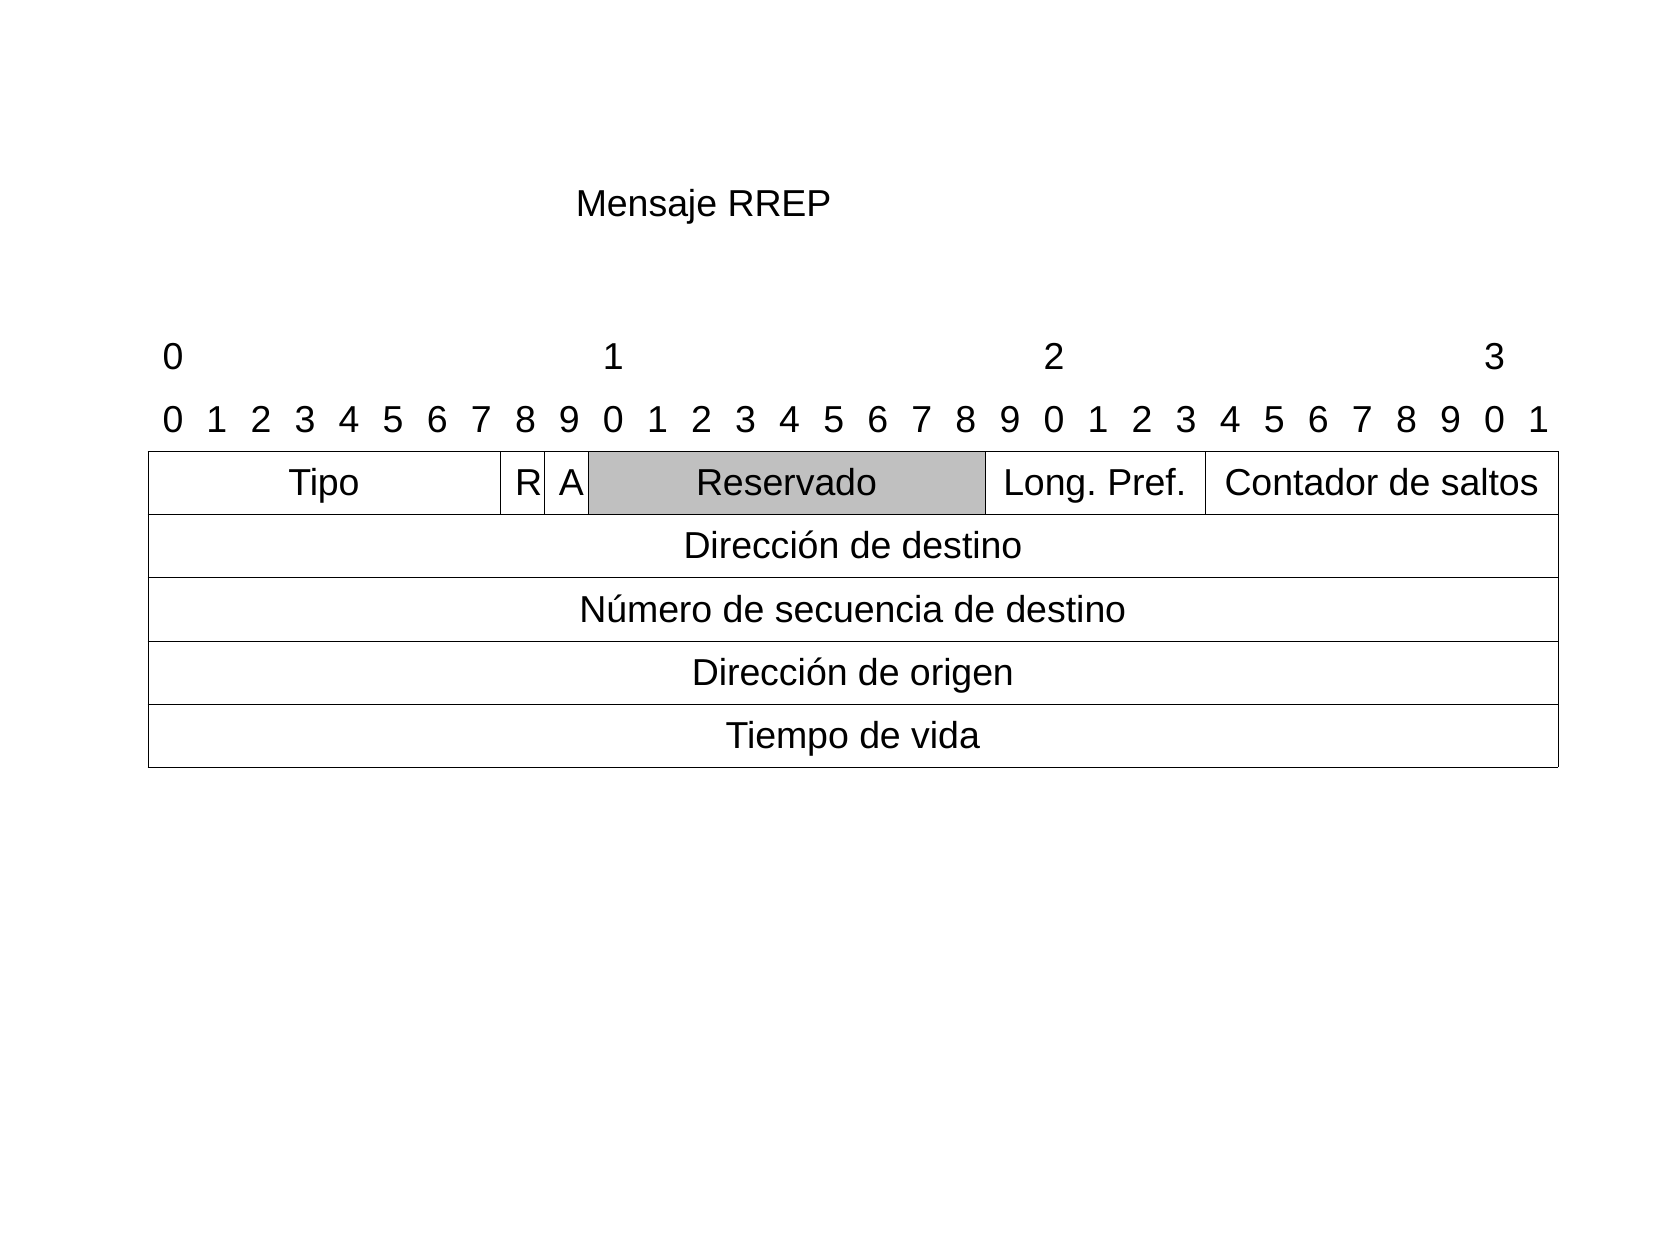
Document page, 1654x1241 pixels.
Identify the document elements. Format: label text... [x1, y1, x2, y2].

table_header [1293, 325, 1337, 388]
table_cell Reservado [589, 452, 985, 514]
table_header [1513, 325, 1558, 388]
table_cell 6 [1294, 389, 1337, 451]
table_header [764, 325, 809, 388]
table_cell 4 [765, 389, 808, 451]
table_header [1249, 325, 1293, 388]
table_header [897, 325, 941, 388]
table_header [368, 325, 412, 388]
table_header [1381, 325, 1425, 388]
table_cell 4 [1206, 389, 1249, 451]
table_cell 9 [986, 389, 1029, 451]
table_cell 8 [1382, 389, 1425, 451]
table_header [676, 325, 720, 388]
table_cell 1 [1514, 389, 1558, 451]
table_header [1425, 325, 1469, 388]
table_cell Dirección de destino [149, 515, 1558, 577]
table_cell Tiempo de vida [149, 705, 1558, 767]
table_cell 3 [281, 389, 324, 451]
table_cell 9 [1426, 389, 1469, 451]
table_cell 0 [1030, 389, 1073, 451]
table_cell Número de secuencia de destino [149, 578, 1558, 641]
table_cell R [501, 452, 544, 514]
table_cell 5 [369, 389, 412, 451]
table_cell 3 [721, 389, 764, 451]
table_cell 0 [1470, 389, 1513, 451]
table_cell 6 [413, 389, 456, 451]
table_cell 6 [853, 389, 897, 451]
table_cell 0 [589, 389, 632, 451]
table_header [720, 325, 764, 388]
table_cell 9 [545, 389, 588, 451]
table_header [280, 325, 324, 388]
table_cell 0 [149, 389, 192, 451]
table_cell A [545, 452, 588, 514]
table_cell 3 [1162, 389, 1205, 451]
table_cell 4 [325, 389, 368, 451]
table_header [192, 325, 236, 388]
table_cell 5 [809, 389, 852, 451]
table_header [544, 325, 588, 388]
table_header [1161, 325, 1205, 388]
table_header [324, 325, 368, 388]
table_header [1205, 325, 1249, 388]
table_cell Contador de saltos [1206, 452, 1558, 514]
table_header [412, 325, 456, 388]
table_header 0 [148, 325, 192, 388]
table_header 3 [1469, 325, 1513, 388]
table_header [456, 325, 500, 388]
table_header 1 [588, 325, 632, 388]
table_cell 1 [633, 389, 676, 451]
table_header [985, 325, 1029, 388]
table_header [853, 325, 897, 388]
table_header [500, 325, 544, 388]
table_cell 7 [1338, 389, 1381, 451]
table_cell 8 [501, 389, 544, 451]
table_cell 5 [1250, 389, 1293, 451]
table_cell Tipo [149, 452, 500, 514]
table_cell 7 [457, 389, 500, 451]
table_cell 7 [898, 389, 941, 451]
table_cell 2 [1118, 389, 1161, 451]
table_cell 2 [677, 389, 720, 451]
table_cell 1 [1074, 389, 1117, 451]
table_header [236, 325, 280, 388]
text_box Mensaje RREP [561, 175, 847, 233]
table_cell Long. Pref. [986, 452, 1205, 514]
table_header [1073, 325, 1117, 388]
table_header [809, 325, 853, 388]
table_header 2 [1029, 325, 1073, 388]
table_cell 1 [193, 389, 236, 451]
table_cell 8 [942, 389, 985, 451]
table_cell 2 [237, 389, 280, 451]
table_header [632, 325, 676, 388]
table_header [1337, 325, 1381, 388]
table_header [1117, 325, 1161, 388]
table_cell Dirección de origen [149, 642, 1558, 704]
table_header [941, 325, 985, 388]
